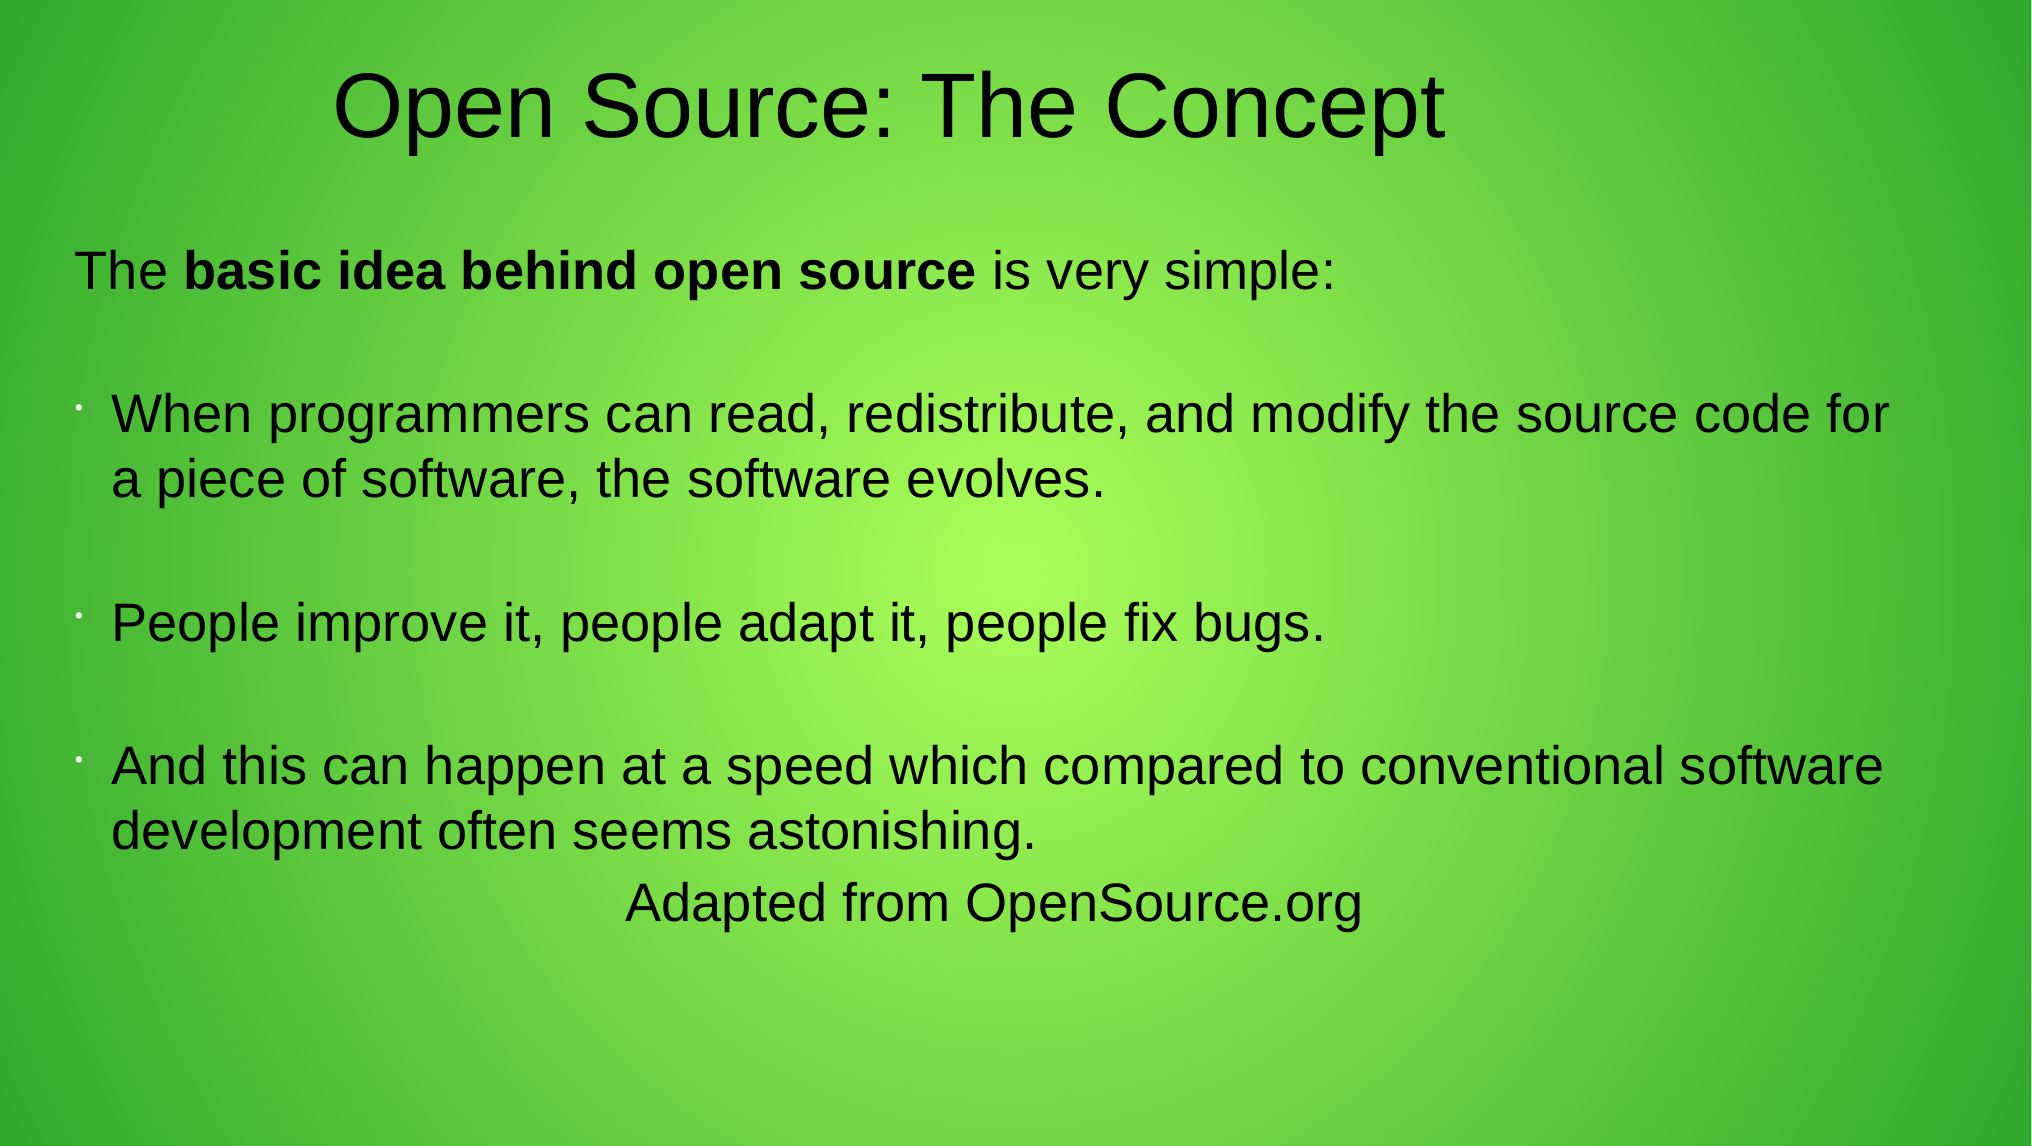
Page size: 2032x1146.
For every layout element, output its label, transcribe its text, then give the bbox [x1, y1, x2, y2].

picture [0, 0, 2032, 1146]
list The basic idea behind open source is very simple: When programmers can read, redistribute, and modify the source code for a piece of software, the software evolves. People improve it, people adapt it, people fix bugs. And this can happen at a speed which compared to conventional software development often seems astonishing. Adapted from OpenSource.org [74, 212, 1916, 1146]
title Open Source: The Concept [75, 32, 1705, 170]
